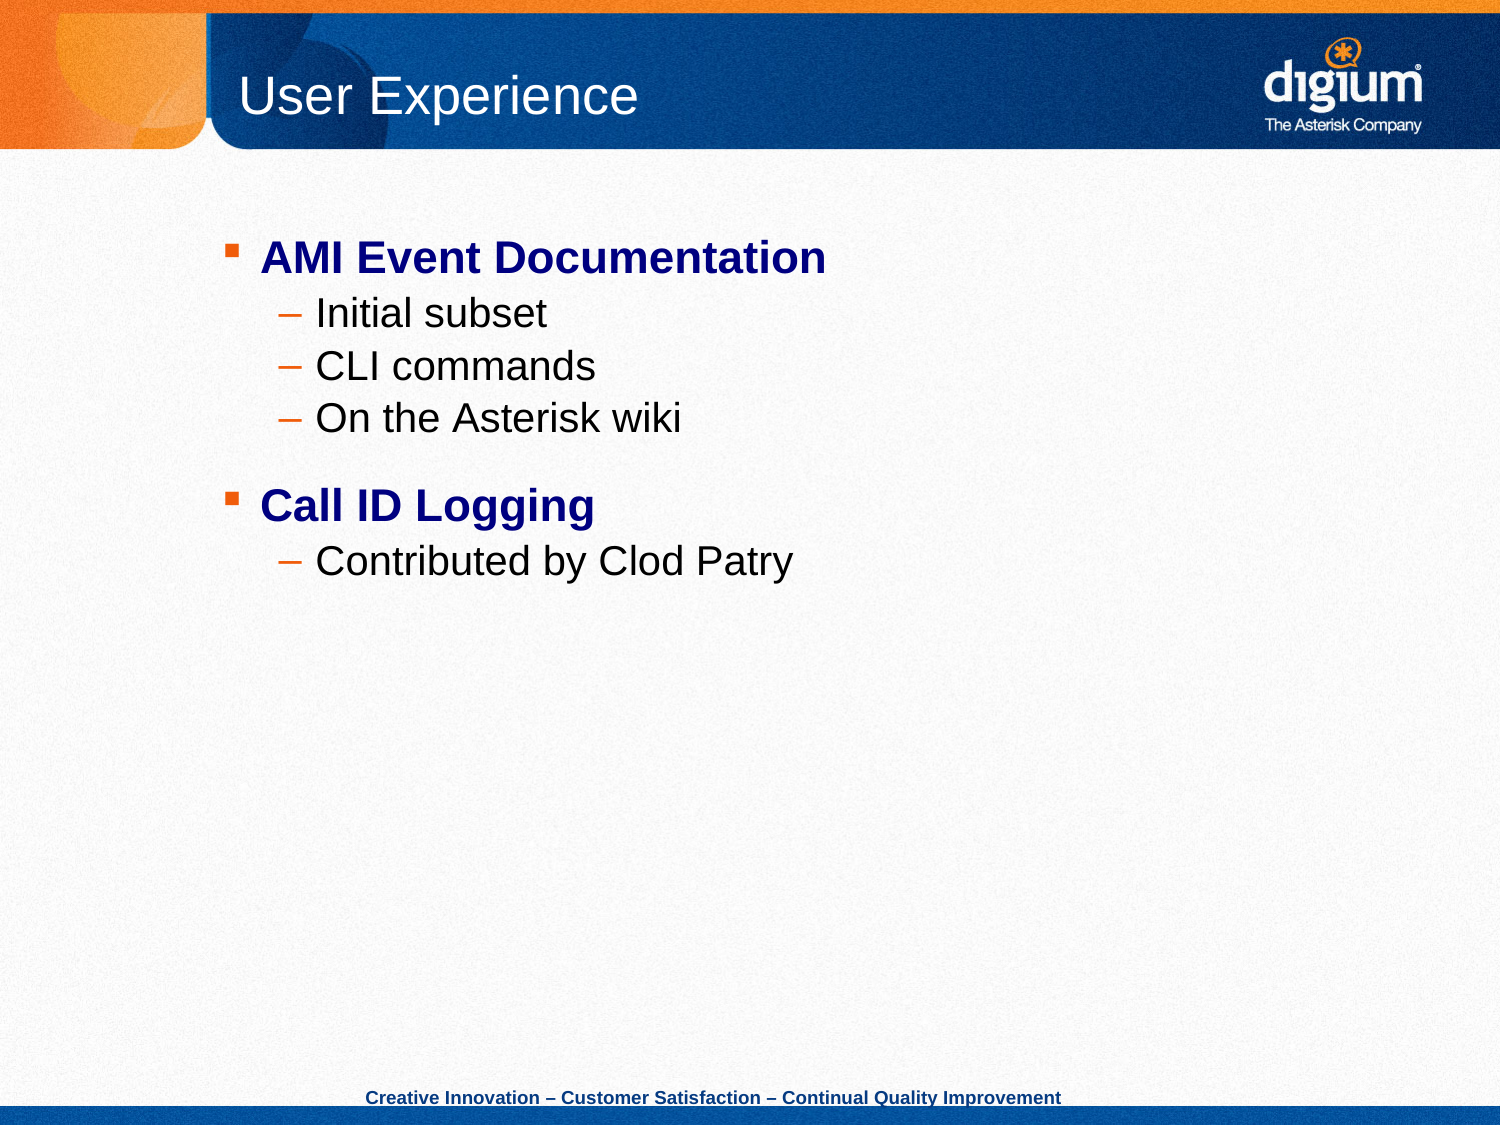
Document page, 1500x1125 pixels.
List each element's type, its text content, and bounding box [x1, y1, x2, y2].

list AMI Event Documentation Initial subset CLI commands On the Asterisk wiki Call ID Logging Contributed by Clod Patry [206, 224, 1301, 967]
picture [0, 0, 1500, 1125]
title User Experience [238, 27, 1243, 127]
